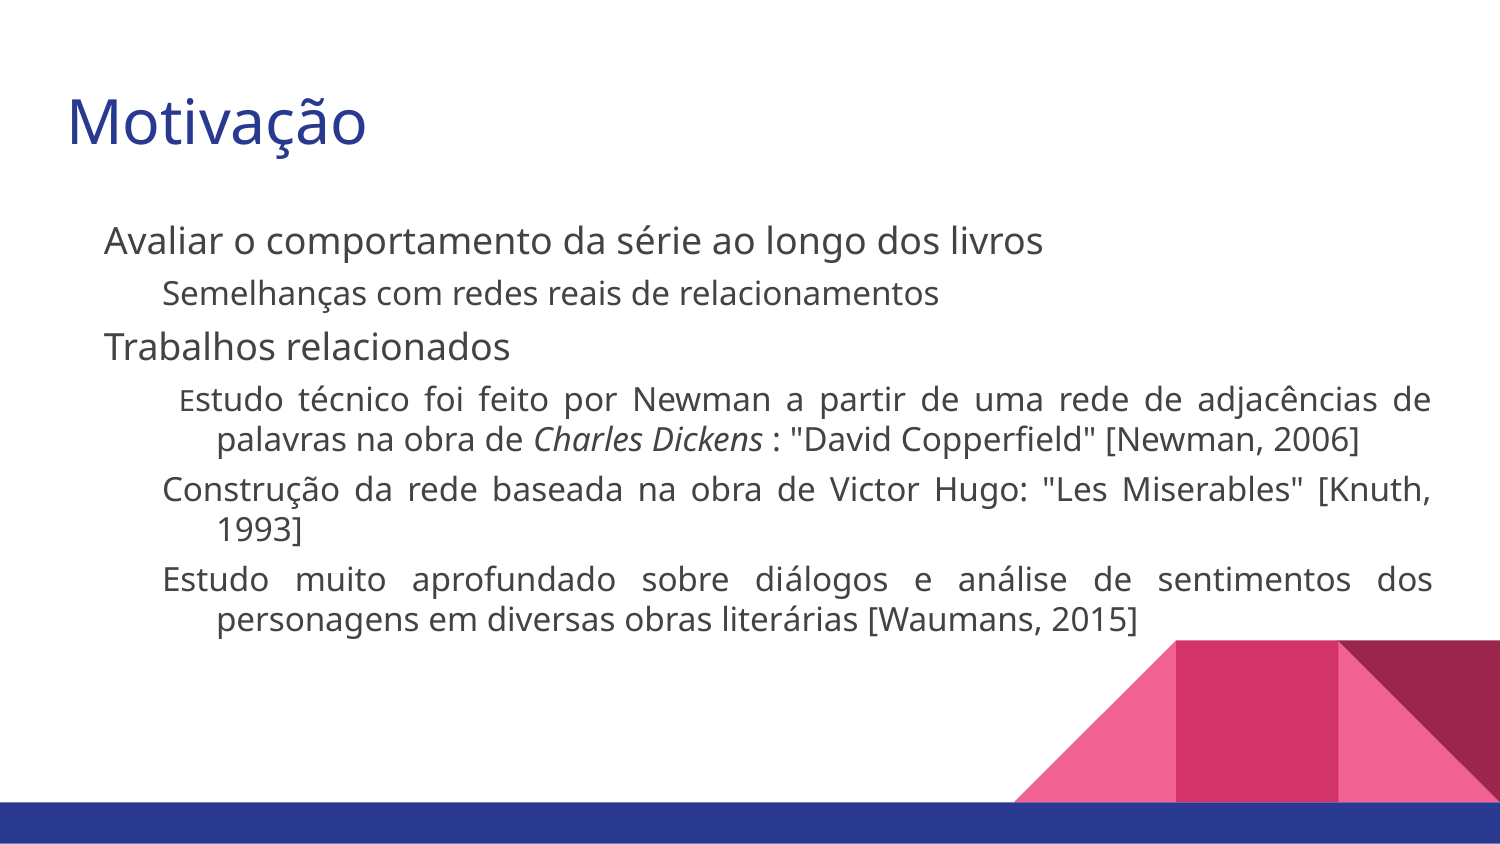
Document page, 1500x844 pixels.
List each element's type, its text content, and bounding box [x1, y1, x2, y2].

title Motivação [51, 67, 1449, 167]
list Avaliar o comportamento da série ao longo dos livros Semelhanças com redes reais de relacionamentos Trabalhos relacionados Estudo técnico foi feito por Newman a partir de uma rede de adjacências de palavras na obra de Charles Dickens : "David Copperfield" [Newman, 2006] Construção da rede baseada na obra de Victor Hugo: "Les Miserables" [Knuth, 1993] Estudo muito aprofundado sobre diálogos e análise de sentimentos dos personagens em diversas obras literárias [Waumans, 2015] [51, 201, 1449, 780]
